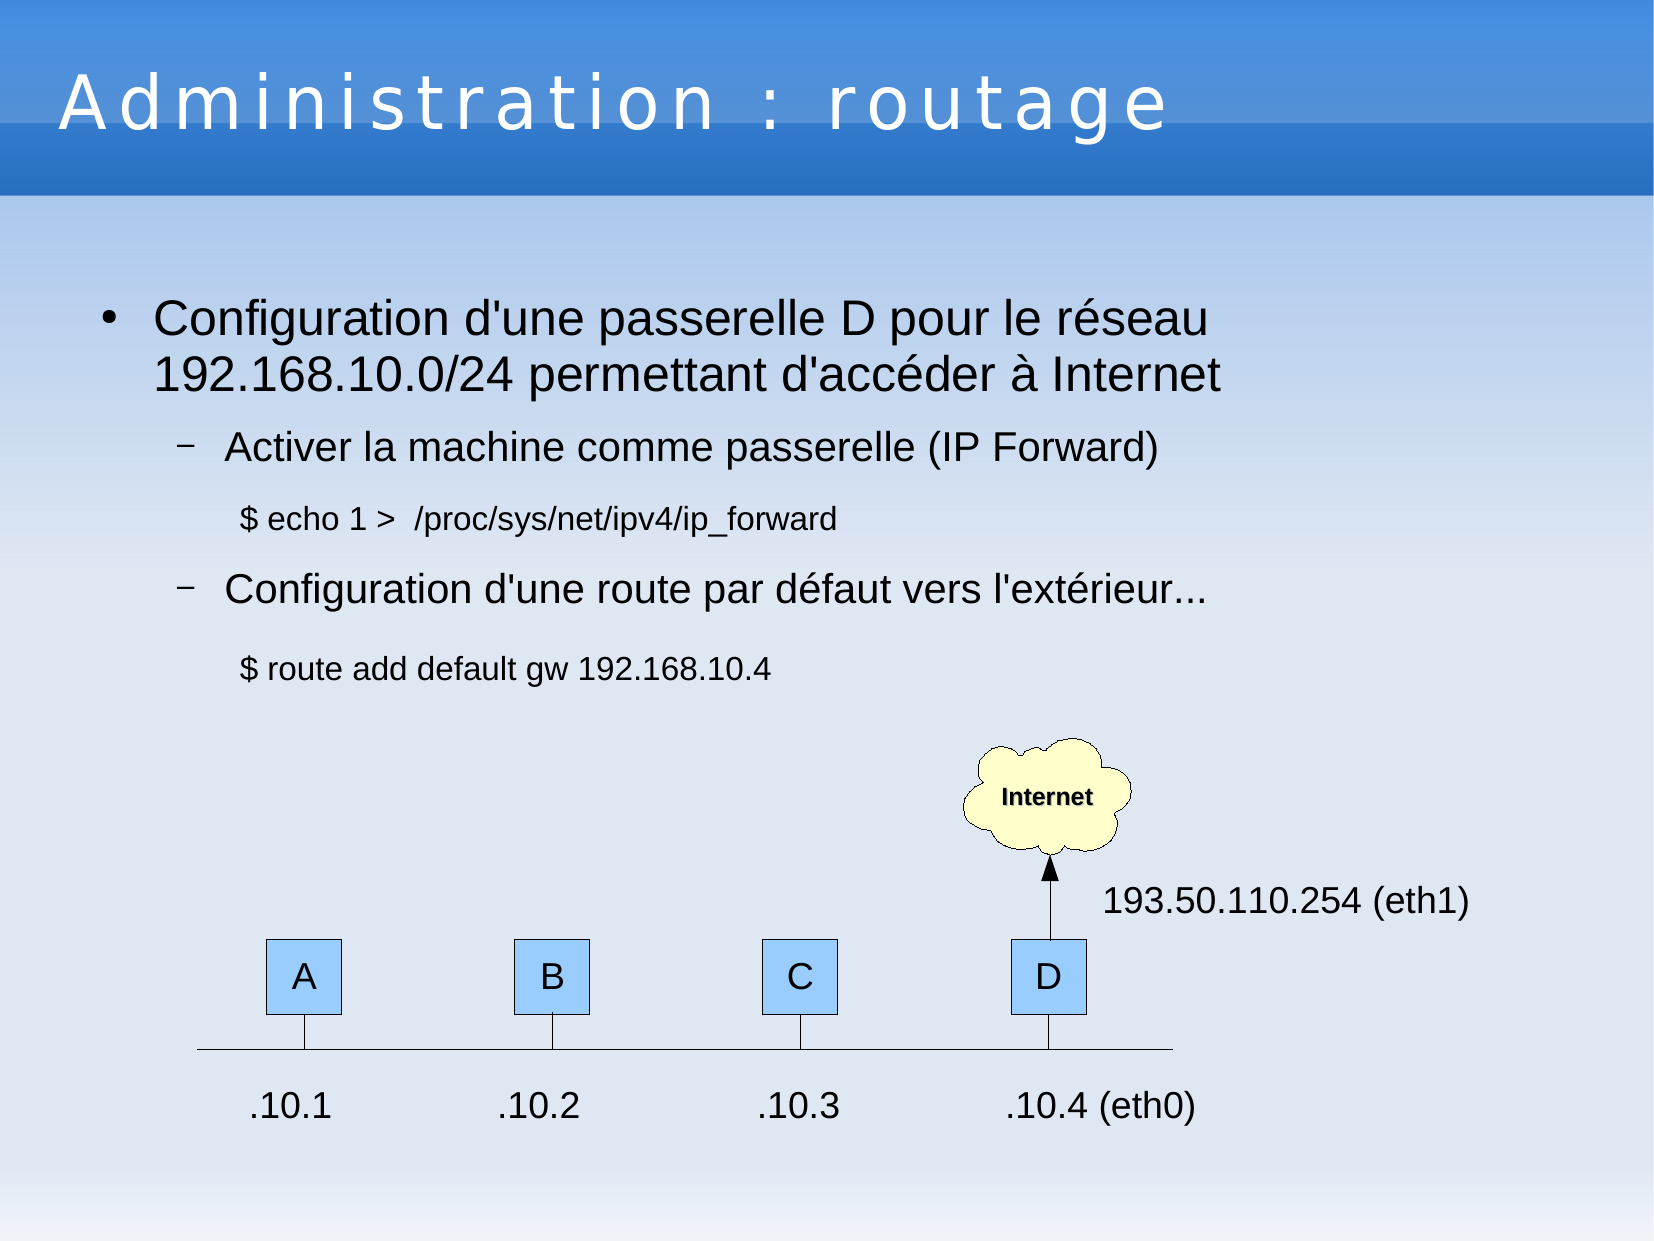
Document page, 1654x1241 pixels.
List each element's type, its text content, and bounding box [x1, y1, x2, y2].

text_box .10.4 (eth0) [990, 1076, 1212, 1134]
text_box .10.3 [742, 1076, 856, 1134]
text_box $ echo 1 > /proc/sys/net/ipv4/ip_forward [225, 493, 863, 546]
text_box C [762, 939, 838, 1015]
text_box .10.1 [234, 1076, 348, 1134]
text_box D [1011, 939, 1087, 1015]
text_box A [266, 939, 342, 1015]
title Administration : routage [59, 36, 1576, 171]
text_box $ route add default gw 192.168.10.4 [225, 643, 1324, 696]
text_box 193.50.110.254 (eth1) [1087, 872, 1501, 930]
list Configuration d'une passerelle D pour le réseau 192.168.10.0/24 permettant d'accéder à Internet Activer la machine comme passerelle (IP Forward) Configuration d'une route par défaut vers l'extérieur... [82, 290, 1571, 1109]
text_box B [514, 939, 590, 1015]
text_box .10.2 [482, 1076, 596, 1134]
text_box Internet [963, 738, 1132, 856]
picture [0, 0, 1654, 1241]
